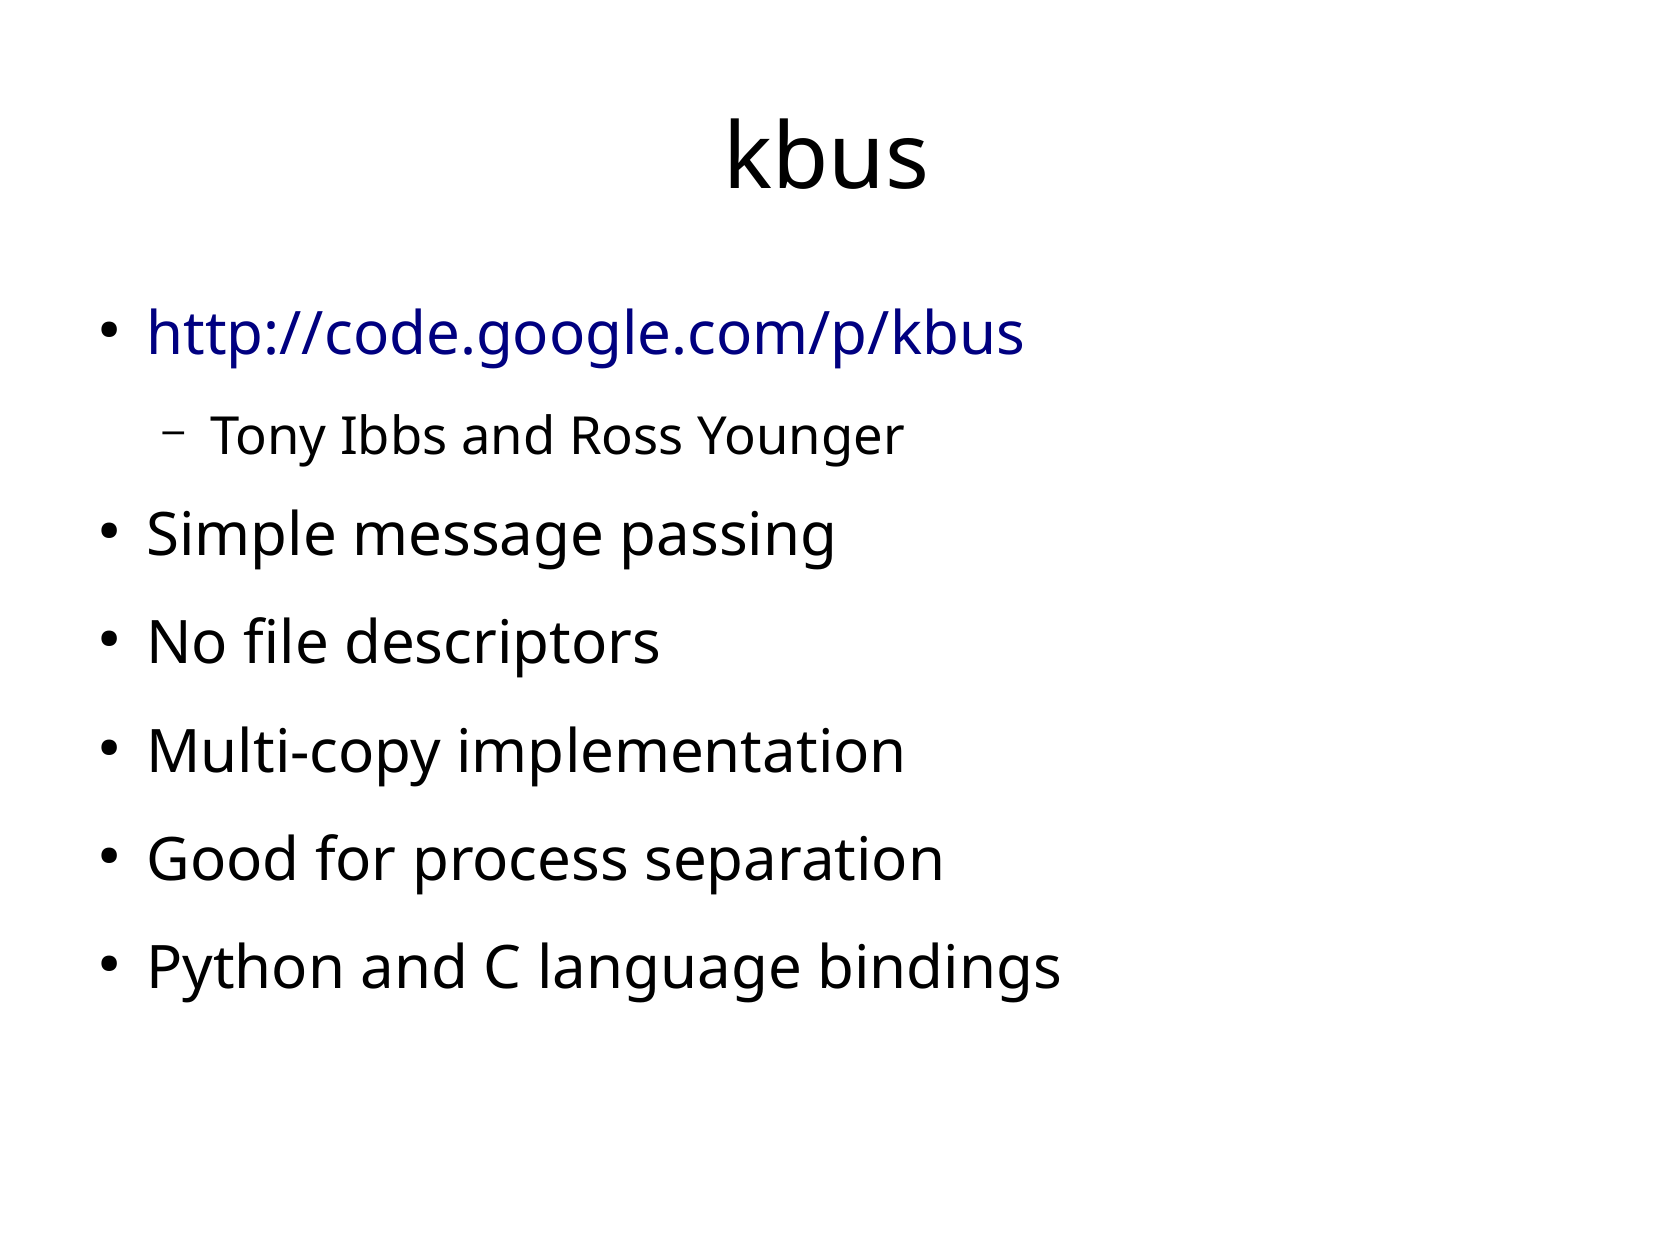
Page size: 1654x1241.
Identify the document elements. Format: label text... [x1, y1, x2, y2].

list http://code.google.com/p/kbus Tony Ibbs and Ross Younger Simple message passing No file descriptors Multi-copy implementation Good for process separation Python and C language bindings [82, 290, 1538, 1010]
title kbus [82, 49, 1571, 257]
